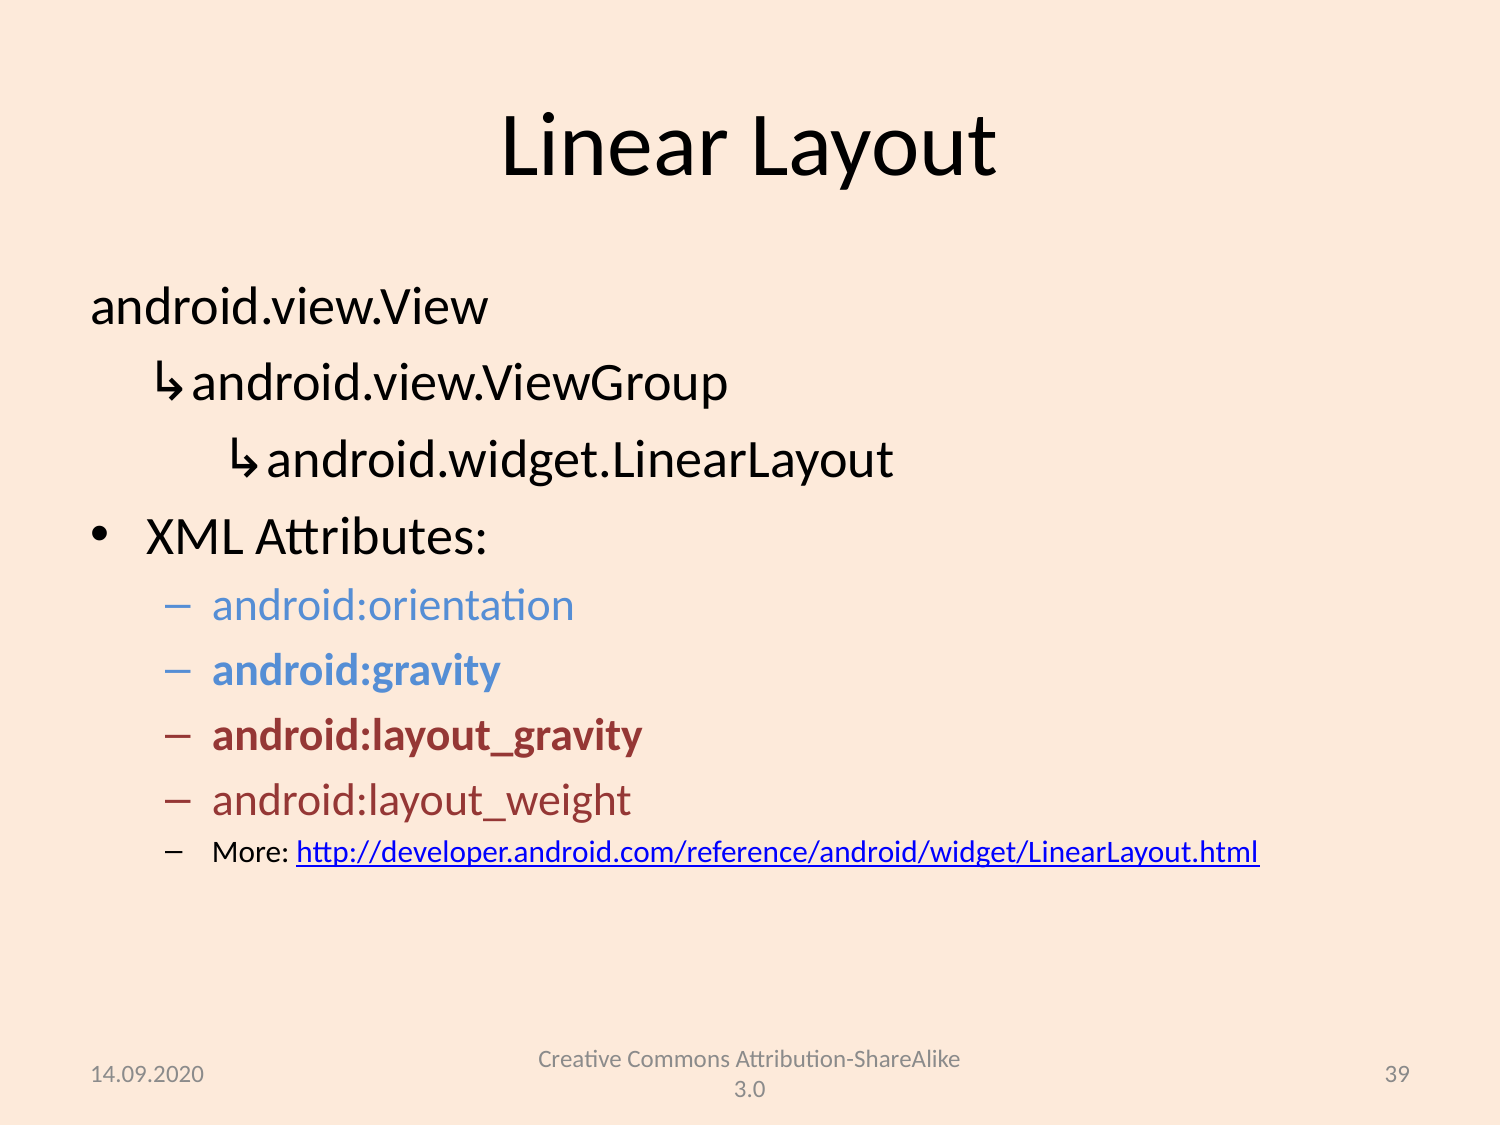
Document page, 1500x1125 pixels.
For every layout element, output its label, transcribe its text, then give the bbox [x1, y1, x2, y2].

slide_number <number> [1074, 1042, 1425, 1103]
title Linear Layout [75, 45, 1425, 233]
list android.view.View ↳android.view.ViewGroup ↳android.widget.LinearLayout XML Attributes: android:orientation android:gravity android:layout_gravity android:layout_weight More: http://developer.android.com/reference/android/widget/LinearLayout.html [75, 262, 1425, 1005]
footer Creative Commons Attribution-ShareAlike 3.0 [512, 1042, 988, 1103]
